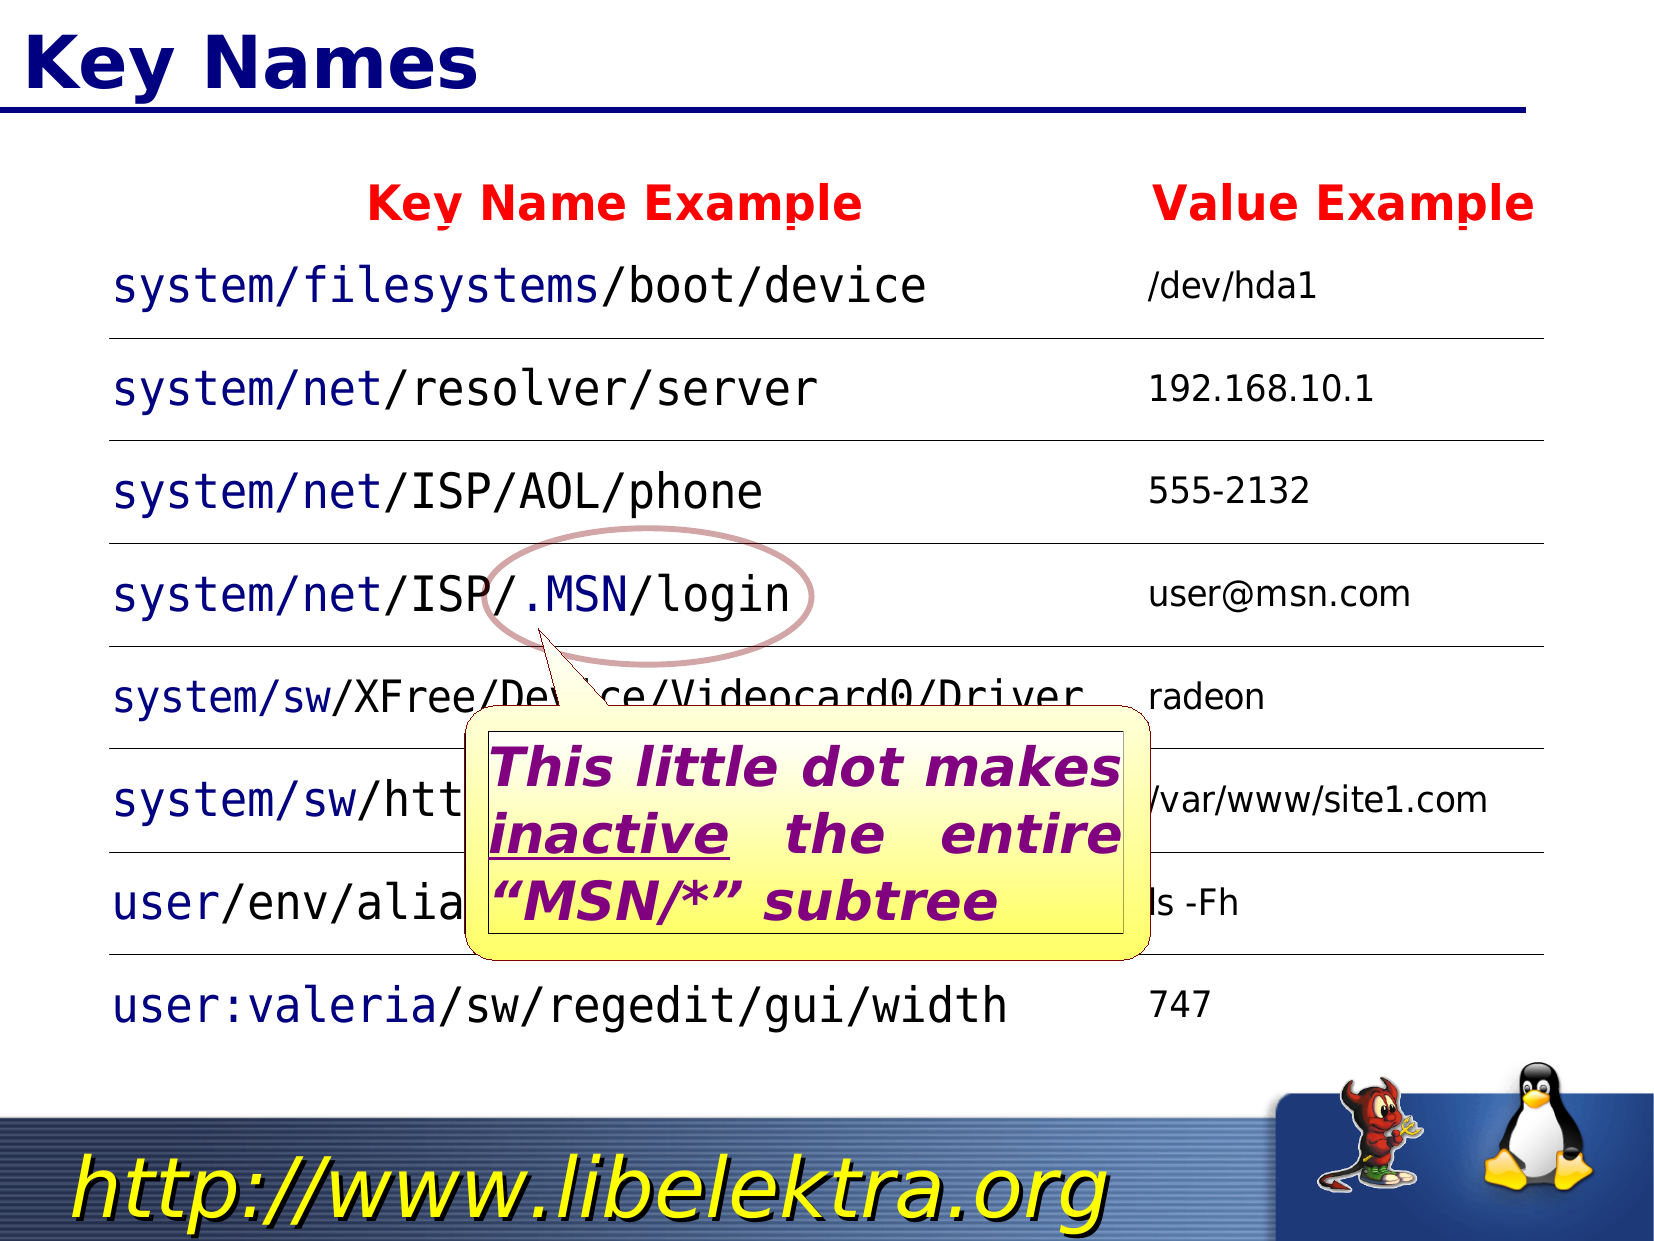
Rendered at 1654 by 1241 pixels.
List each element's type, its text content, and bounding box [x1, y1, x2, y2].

text_box Key Names [22, 14, 1611, 111]
picture [0, 1061, 1654, 1241]
chart [109, 174, 1545, 1058]
text_box [464, 628, 1151, 961]
text_box This little dot makes inactive the entire “MSN/*” subtree [488, 733, 1124, 932]
